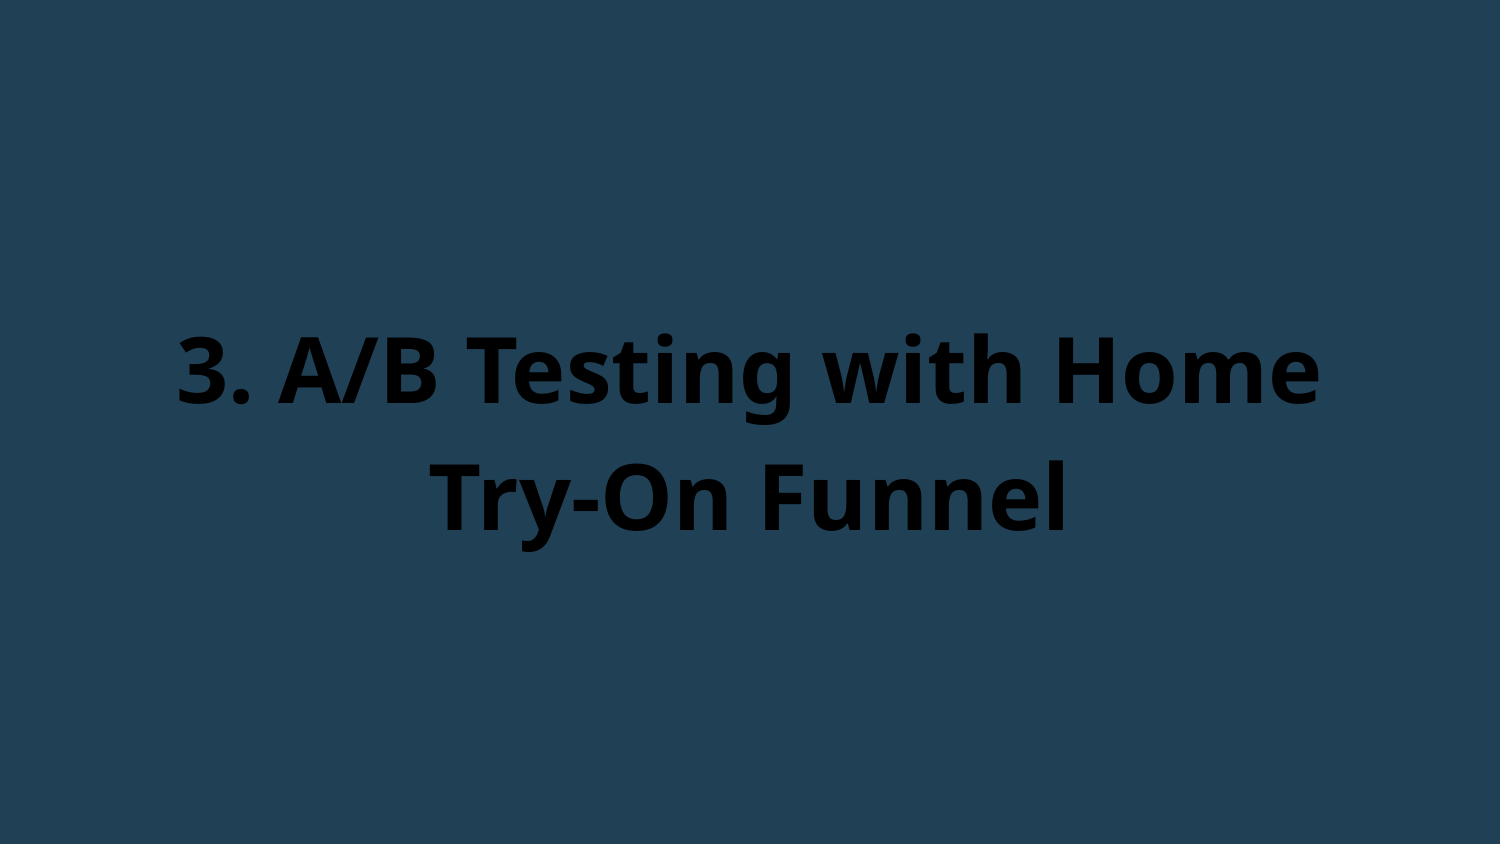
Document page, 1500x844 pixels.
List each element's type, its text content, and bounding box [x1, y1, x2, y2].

text_box 3. A/B Testing with Home Try-On Funnel [123, 253, 1377, 591]
